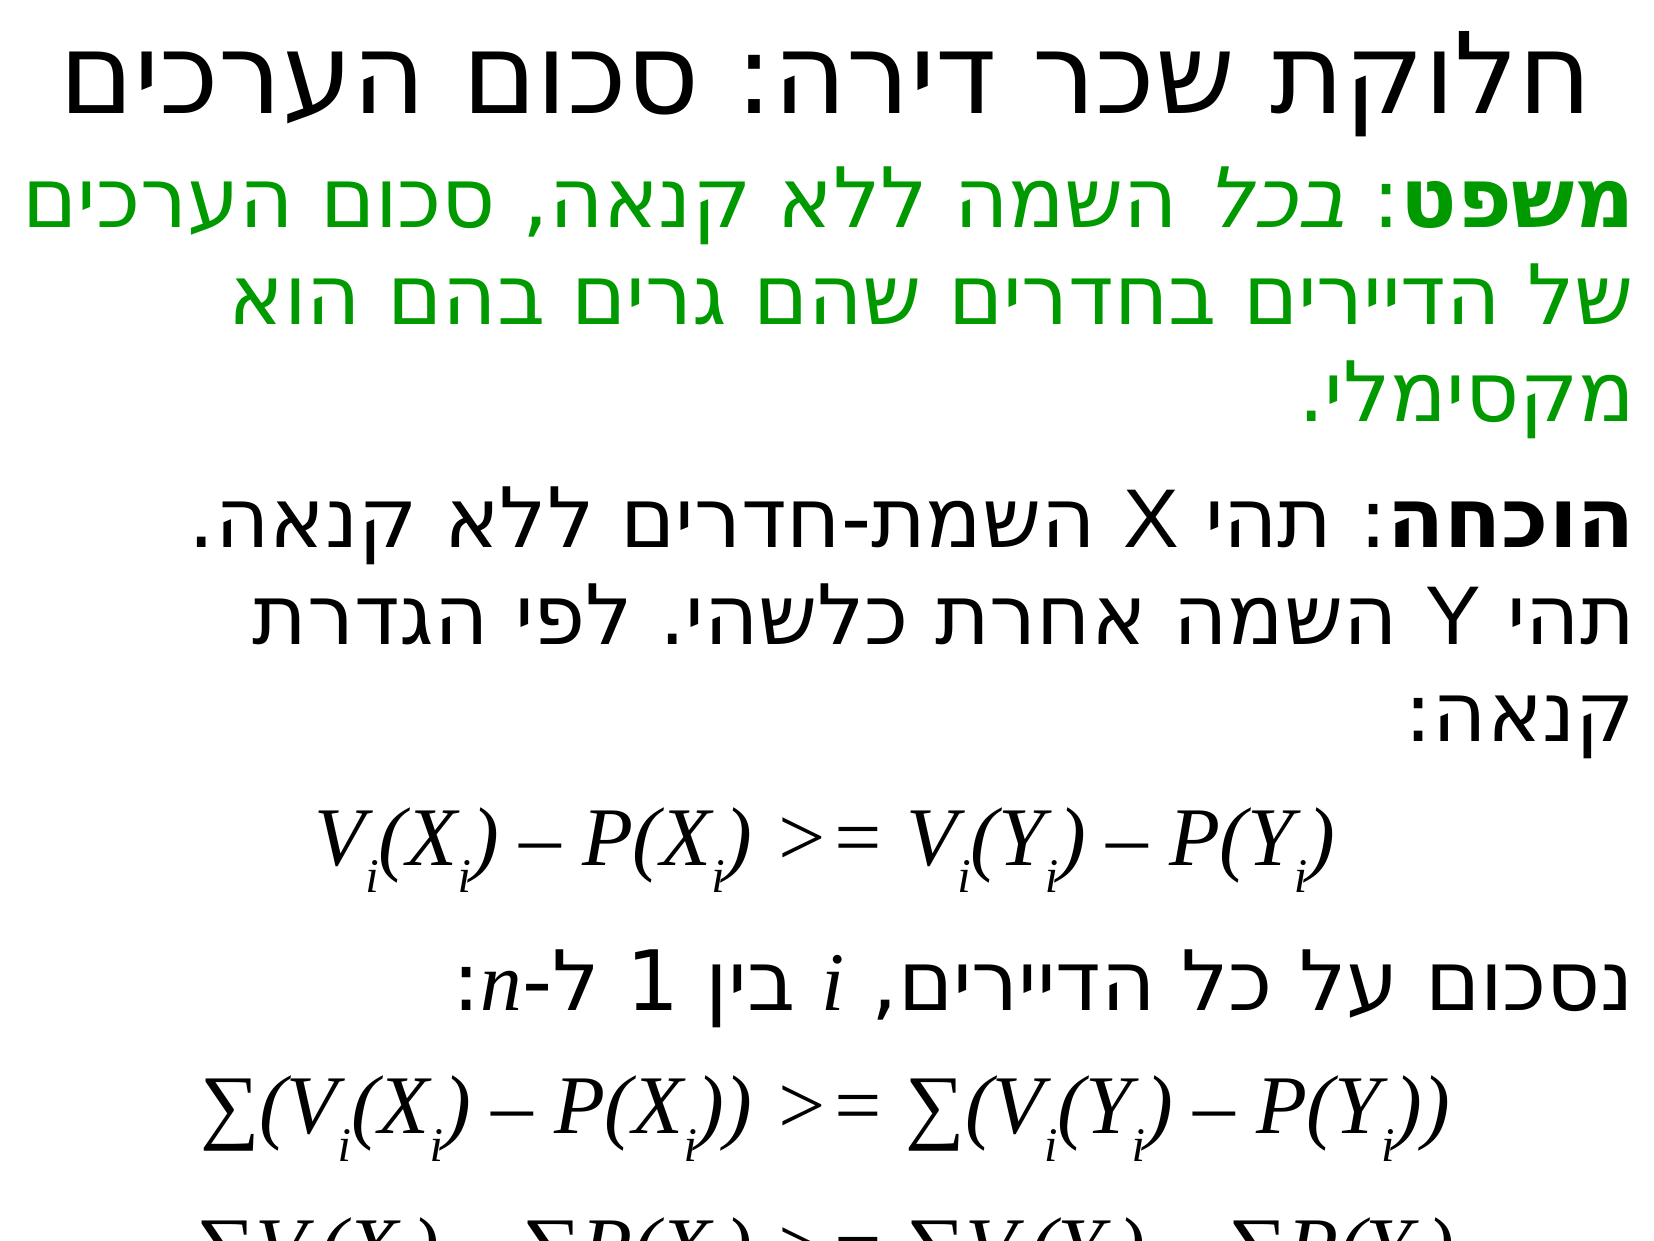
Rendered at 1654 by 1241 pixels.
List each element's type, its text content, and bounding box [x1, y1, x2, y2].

list משפט: בכל השמה ללא קנאה, סכום הערכים של הדיירים בחדרים שהם גרים בהם הוא מקסימלי. הוכחה: תהי X השמת-חדרים ללא קנאה. תהי Y השמה אחרת כלשהי. לפי הגדרת קנאה: Vi(Xi) – P(Xi) >= Vi(Yi) – P(Yi) נסכום על כל הדיירים, i בין 1 ל-n: ∑(Vi(Xi) – P(Xi)) >= ∑(Vi(Yi) – P(Yi)) ∑Vi(Xi) – ∑P(Xi) >= ∑Vi(Yi) – ∑P(Yi) בשני הצדדים, סכום המחירים שווה למחיר הדירה.* [15, 150, 1636, 1226]
title חלוקת שכר דירה: סכום הערכים [0, 0, 1654, 151]
